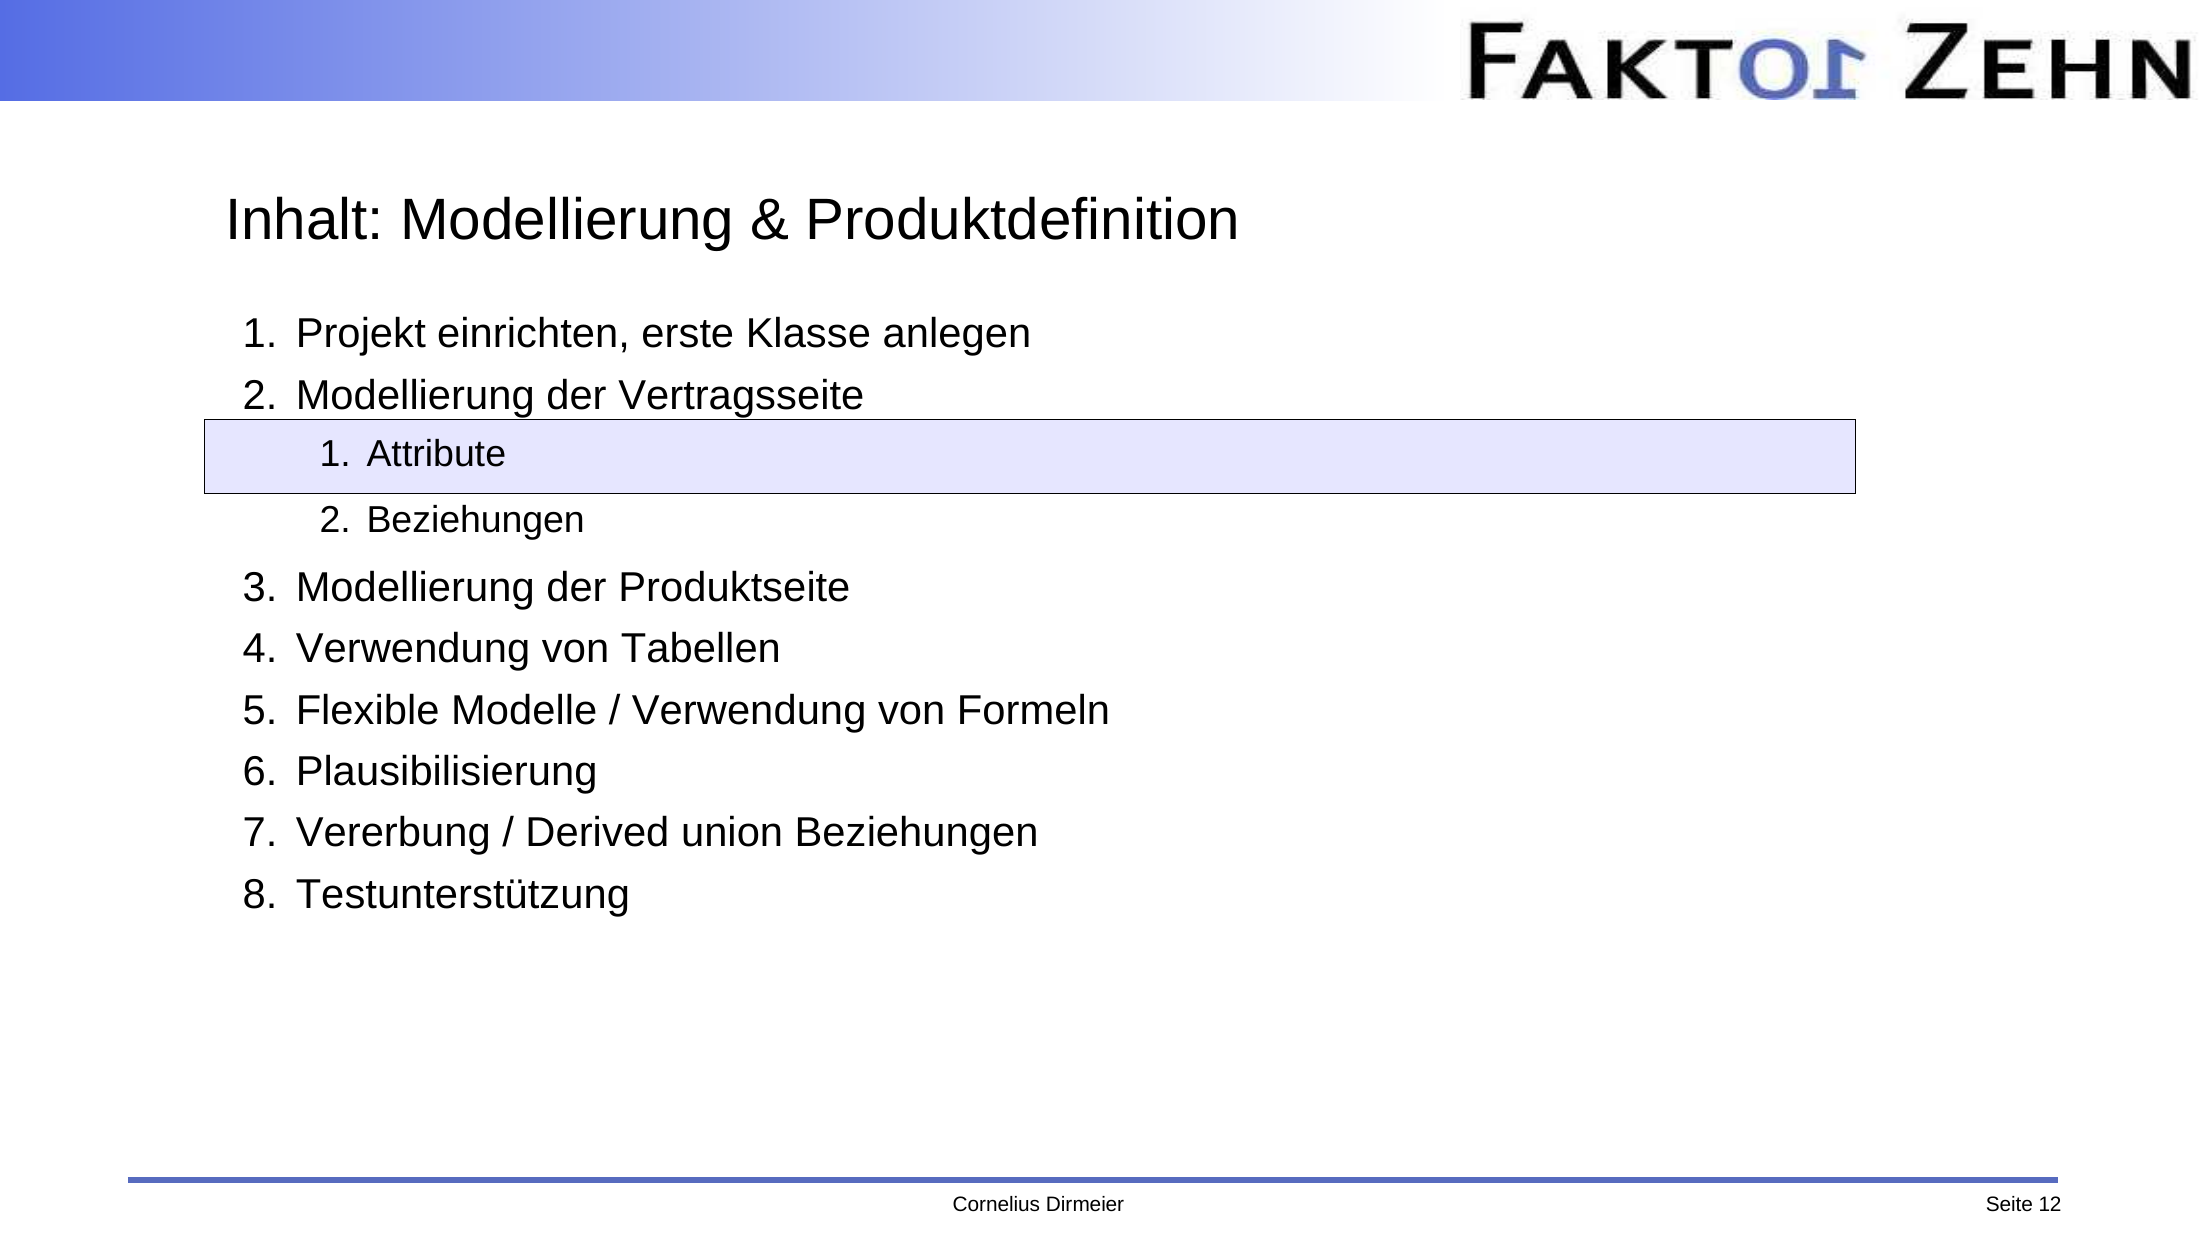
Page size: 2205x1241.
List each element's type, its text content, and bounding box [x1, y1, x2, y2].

picture [1460, 7, 2202, 100]
text_box [204, 419, 225, 494]
title Inhalt: Modellierung & Produktdefinition [225, 142, 1981, 296]
list Projekt einrichten, erste Klasse anlegen Modellierung der Vertragsseite Attribute Beziehungen Modellierung der Produktseite Verwendung von Tabellen Flexible Modelle / Verwendung von Formeln Plausibilisierung Vererbung / Derived union Beziehungen Testunterstützung [225, 310, 1981, 1078]
